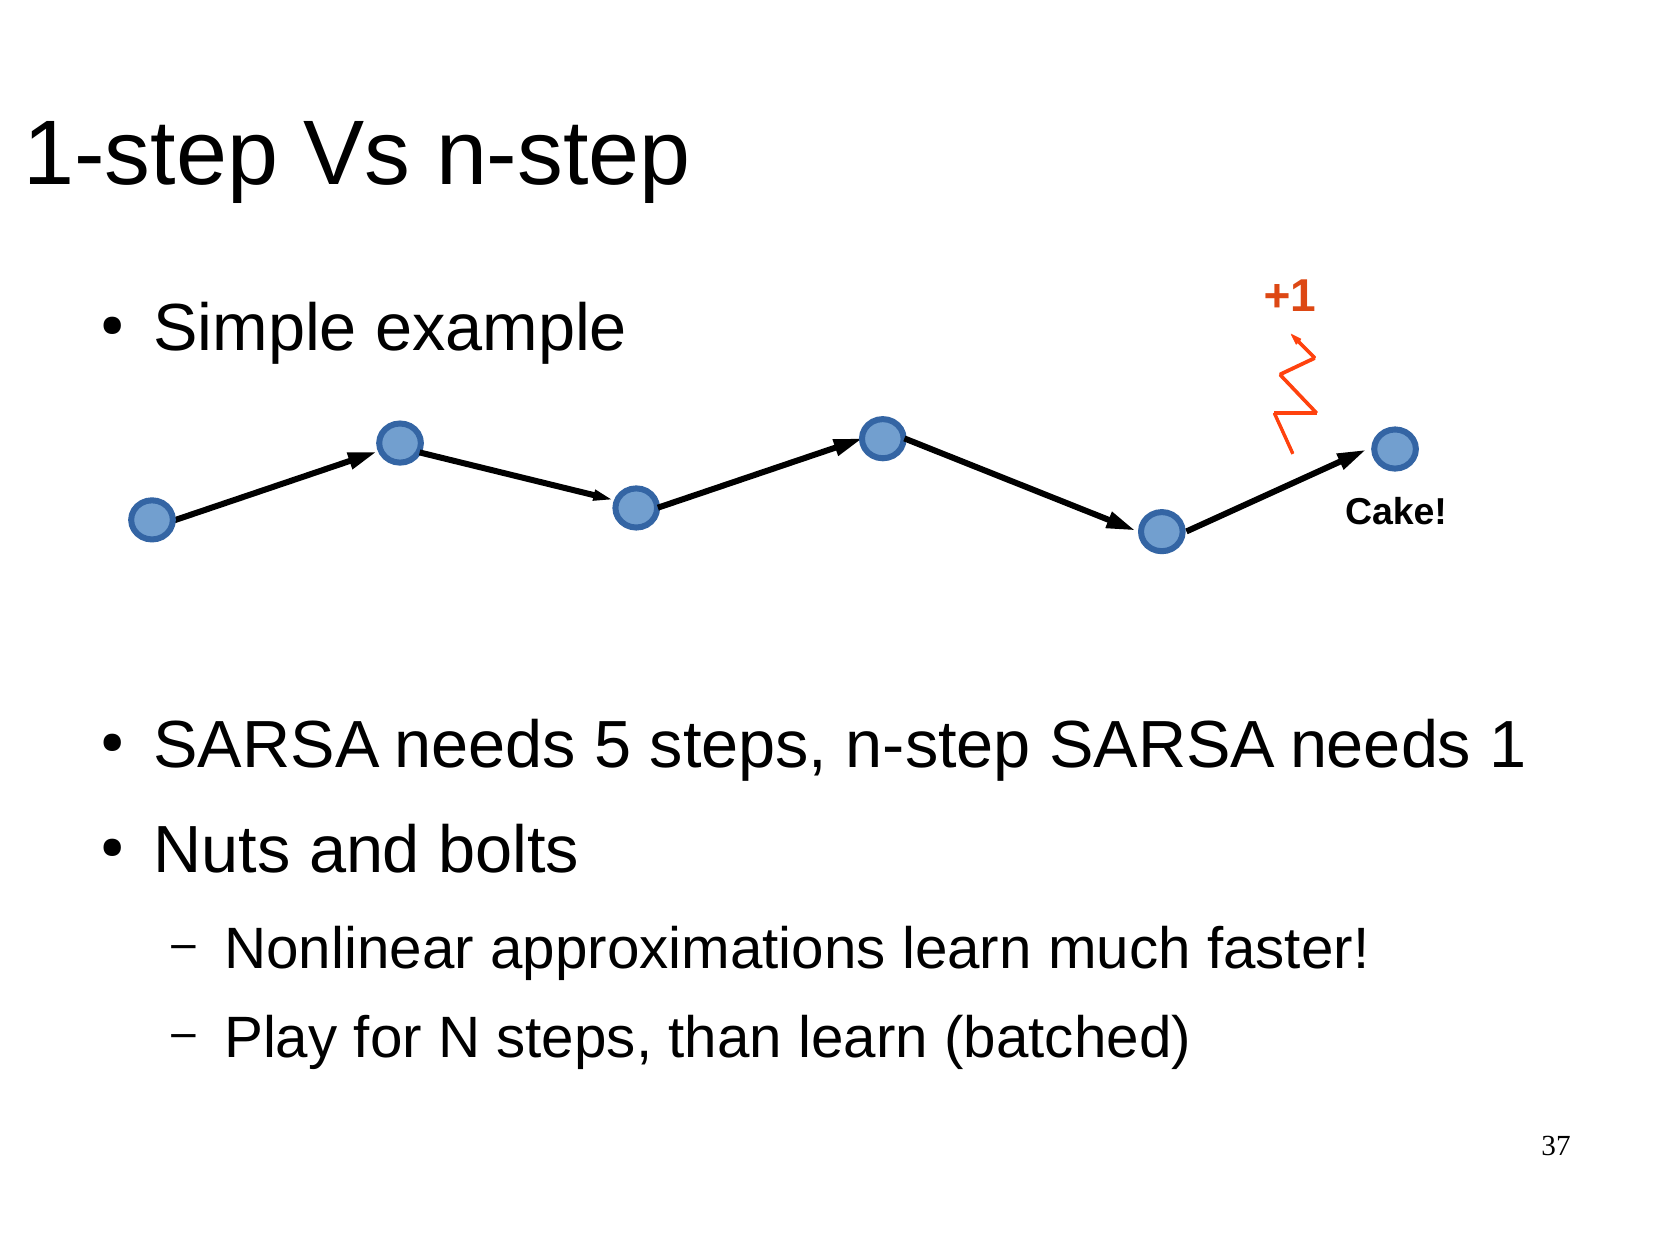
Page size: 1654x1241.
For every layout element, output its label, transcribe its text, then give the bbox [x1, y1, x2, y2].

text_box [615, 488, 657, 528]
text_box [1141, 512, 1183, 552]
text_box [1374, 429, 1416, 469]
text_box [861, 419, 904, 459]
text_box [379, 423, 421, 463]
text_box [131, 500, 173, 540]
text_box Cake! [1330, 483, 1462, 540]
list Simple example SARSA needs 5 steps, n-step SARSA needs 1 Nuts and bolts Nonlinear approximations learn much faster! Play for N steps, than learn (batched) [82, 290, 1571, 1233]
text_box +1 [1133, 259, 1334, 346]
title 1-step Vs n-step [23, 49, 1512, 257]
